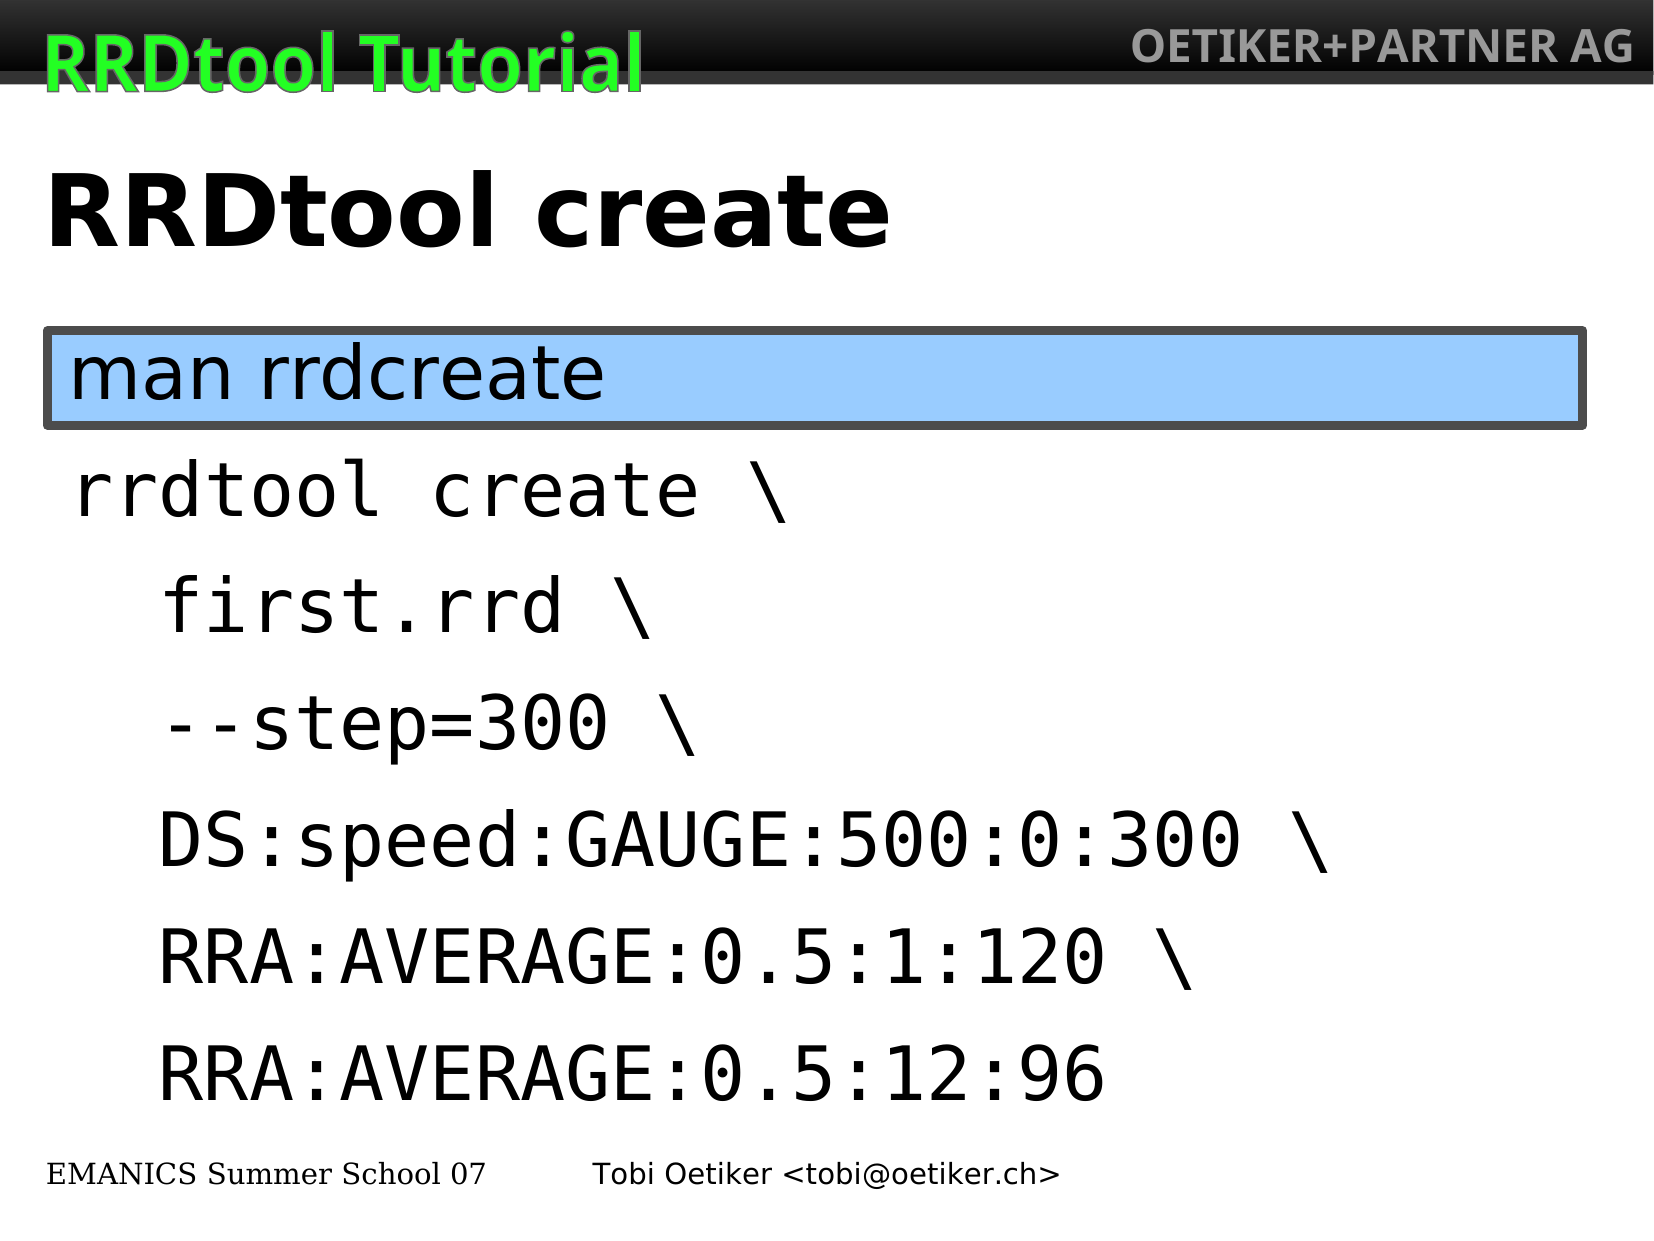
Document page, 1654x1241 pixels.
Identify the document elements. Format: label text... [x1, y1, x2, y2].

title RRDtool create [43, 137, 1582, 287]
list man rrdcreate rrdtool create \ first.rrd \ --step=300 \ DS:speed:GAUGE:500:0:300 \ RRA:AVERAGE:0.5:1:120 \ RRA:AVERAGE:0.5:12:96 [50, 329, 1571, 1118]
text_box [1571, 330, 1583, 426]
